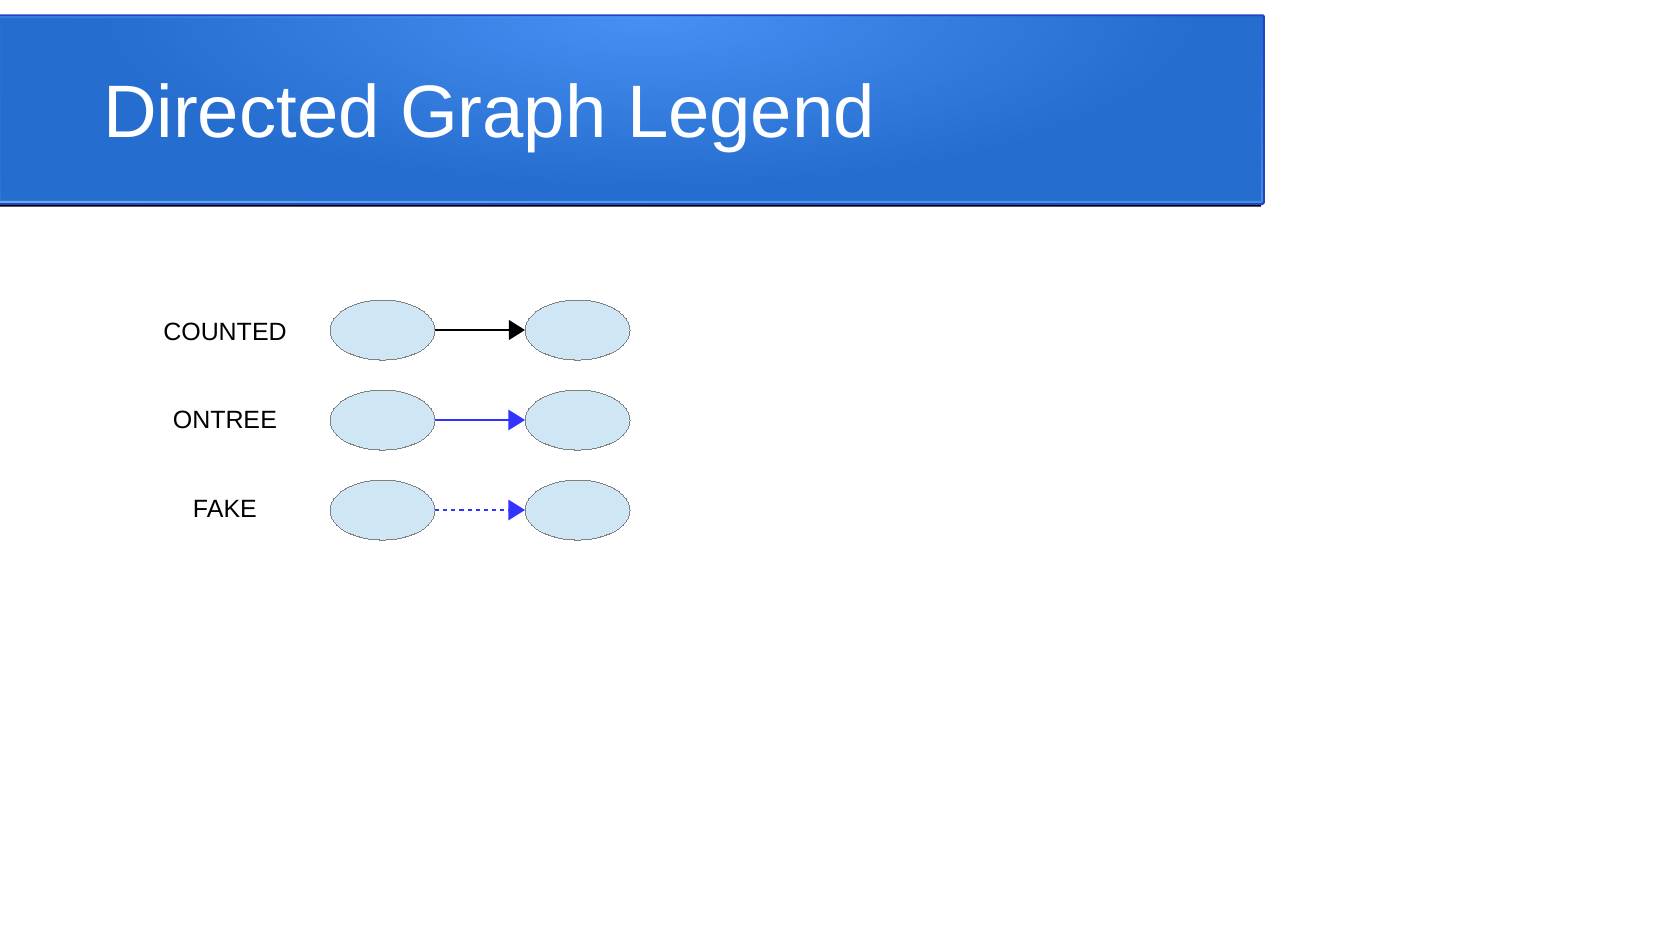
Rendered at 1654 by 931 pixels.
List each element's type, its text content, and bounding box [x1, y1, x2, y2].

text_box [330, 300, 435, 361]
text_box [330, 480, 435, 541]
text_box [525, 390, 631, 451]
text_box ONTREE [135, 397, 316, 443]
text_box [525, 480, 631, 541]
text_box [330, 390, 435, 451]
text_box FAKE [135, 486, 316, 532]
text_box COUNTED [135, 309, 316, 355]
title Directed Graph Legend [82, 35, 1235, 189]
text_box [525, 300, 631, 361]
